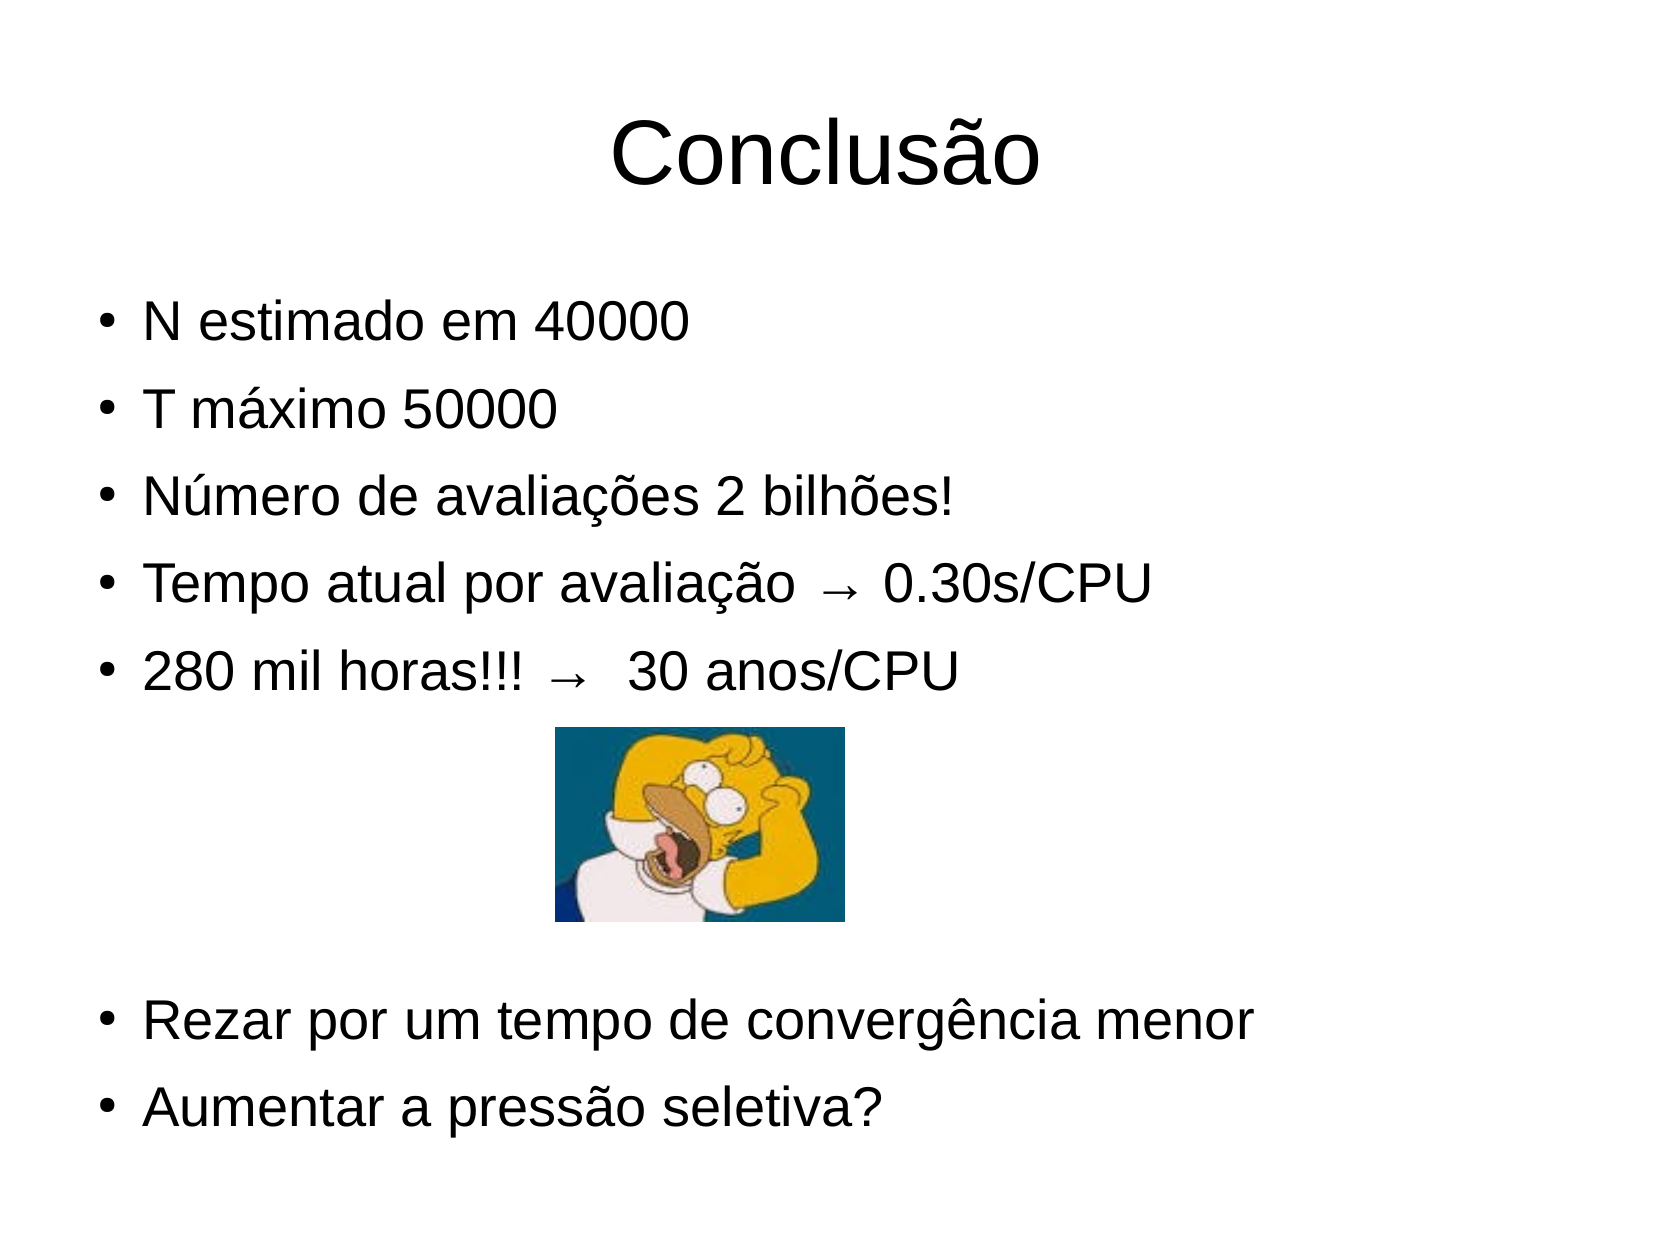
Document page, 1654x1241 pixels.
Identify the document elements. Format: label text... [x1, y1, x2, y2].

picture [555, 727, 822, 922]
list N estimado em 40000 T máximo 50000 Número de avaliações 2 bilhões! Tempo atual por avaliação → 0.30s/CPU 280 mil horas!!! → 30 anos/CPU Rezar por um tempo de convergência menor Aumentar a pressão seletiva? [82, 290, 1571, 1146]
title Conclusão [82, 49, 1571, 257]
